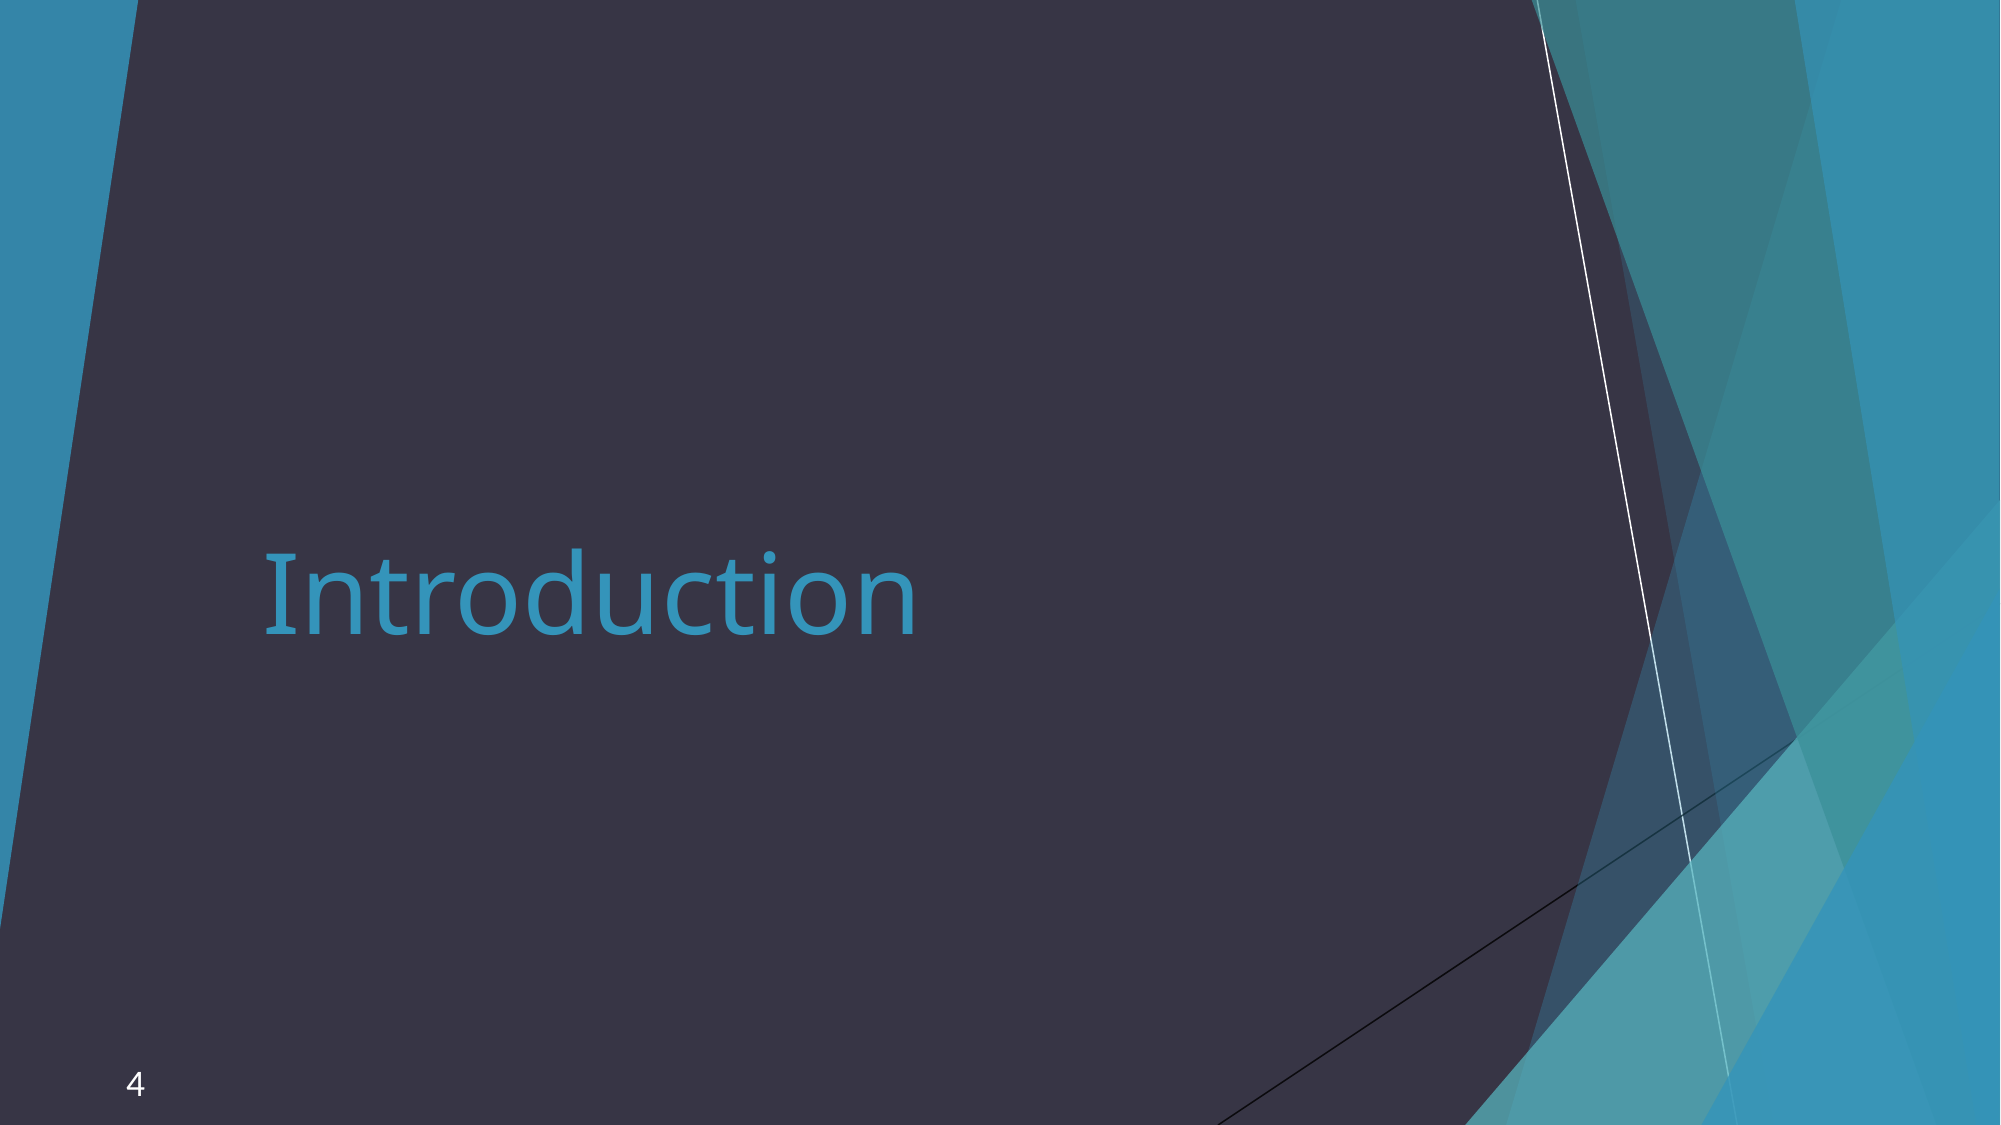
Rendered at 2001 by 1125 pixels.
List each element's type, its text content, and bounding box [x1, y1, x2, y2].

text_box 4 [111, 1051, 184, 1113]
title Introduction [247, 394, 1522, 665]
text_box [0, 0, 2000, 1125]
